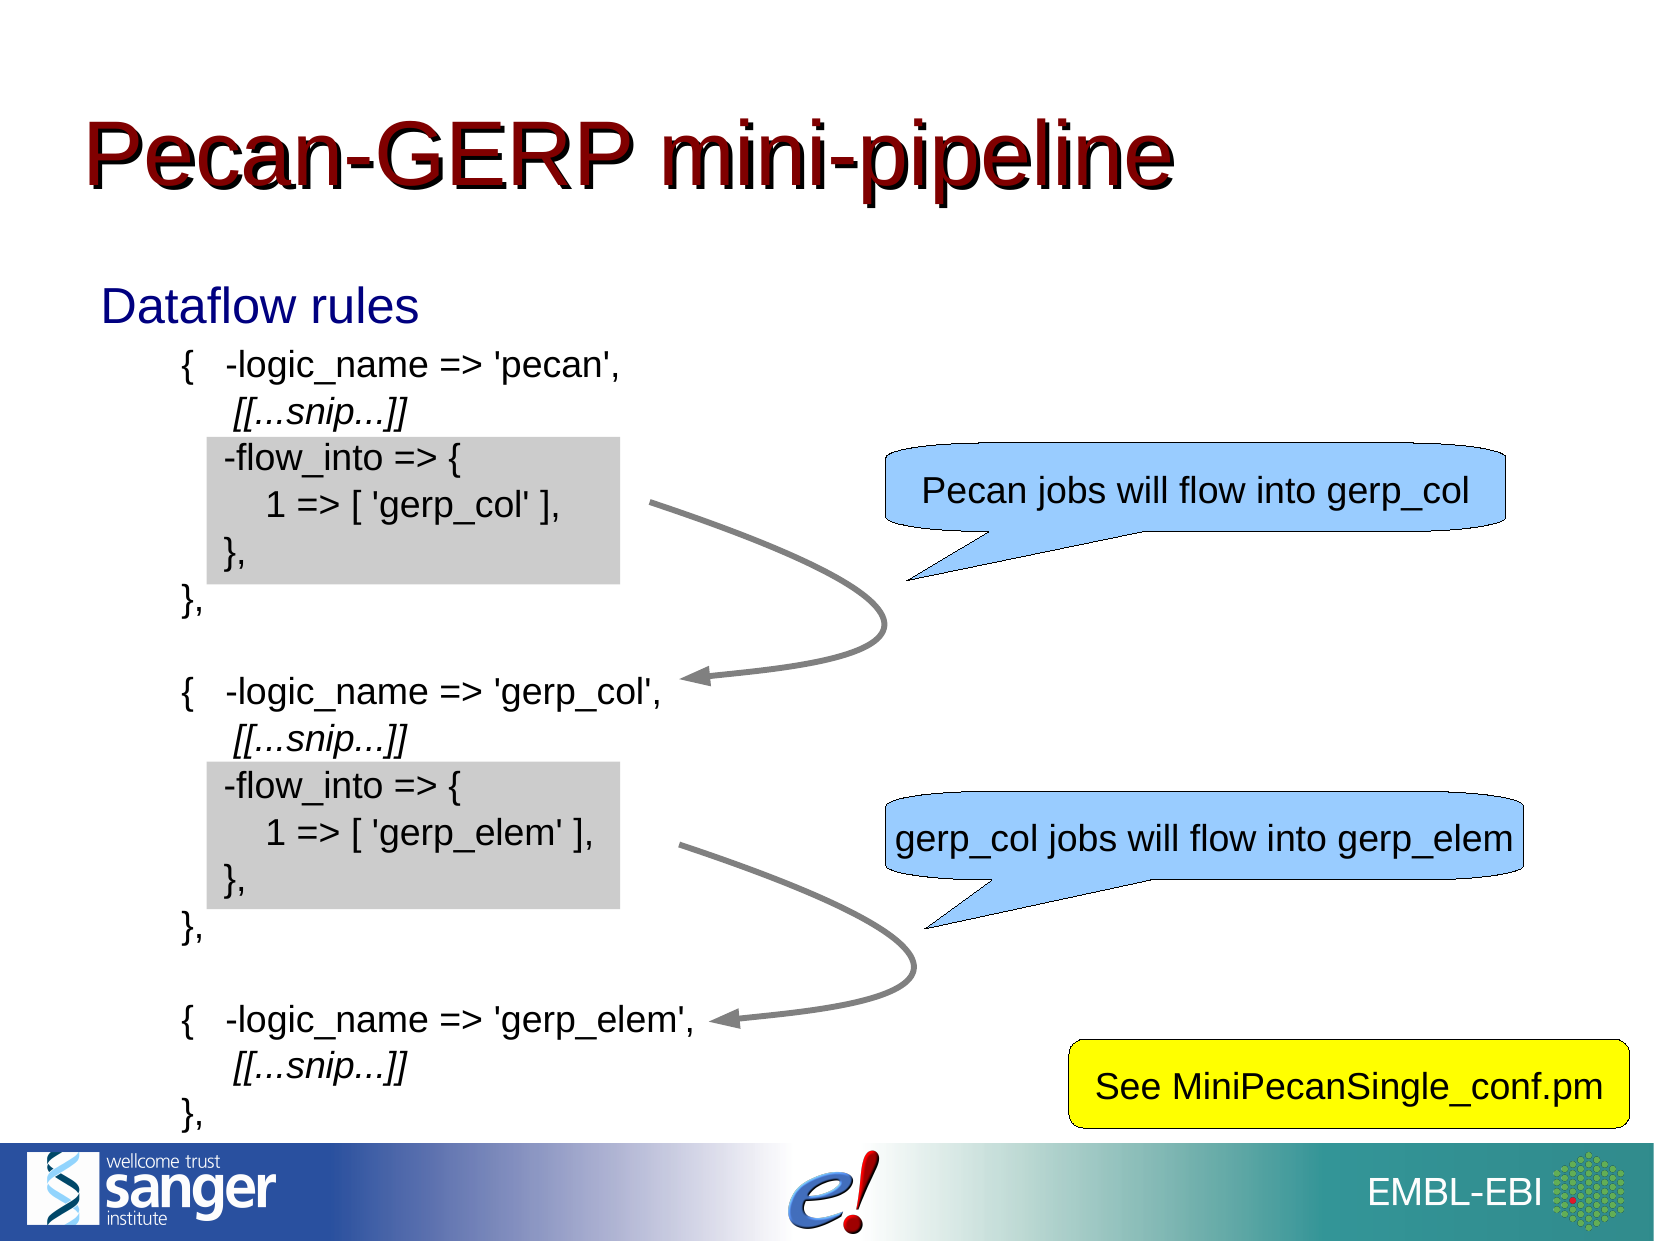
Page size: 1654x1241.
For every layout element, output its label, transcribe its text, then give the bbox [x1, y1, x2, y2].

text_box Pecan jobs will flow into gerp_col [885, 442, 1506, 581]
text_box See MiniPecanSingle_conf.pm [1068, 1039, 1630, 1129]
picture [0, 1143, 1654, 1241]
title Pecan-GERP mini-pipeline [82, 49, 1571, 257]
list Dataflow rules [82, 277, 1576, 330]
text_box { -logic_name => 'pecan', [[...snip...]] -flow_into => { 1 => [ 'gerp_col' ], }, }, { -logic_name => 'gerp_col', [[...snip...]] -flow_into => { 1 => [ 'gerp_elem' ], }, }, { -logic_name => 'gerp_elem', [[...snip...]] }, [82, 330, 1619, 1146]
text_box gerp_col jobs will flow into gerp_elem [885, 791, 1524, 929]
